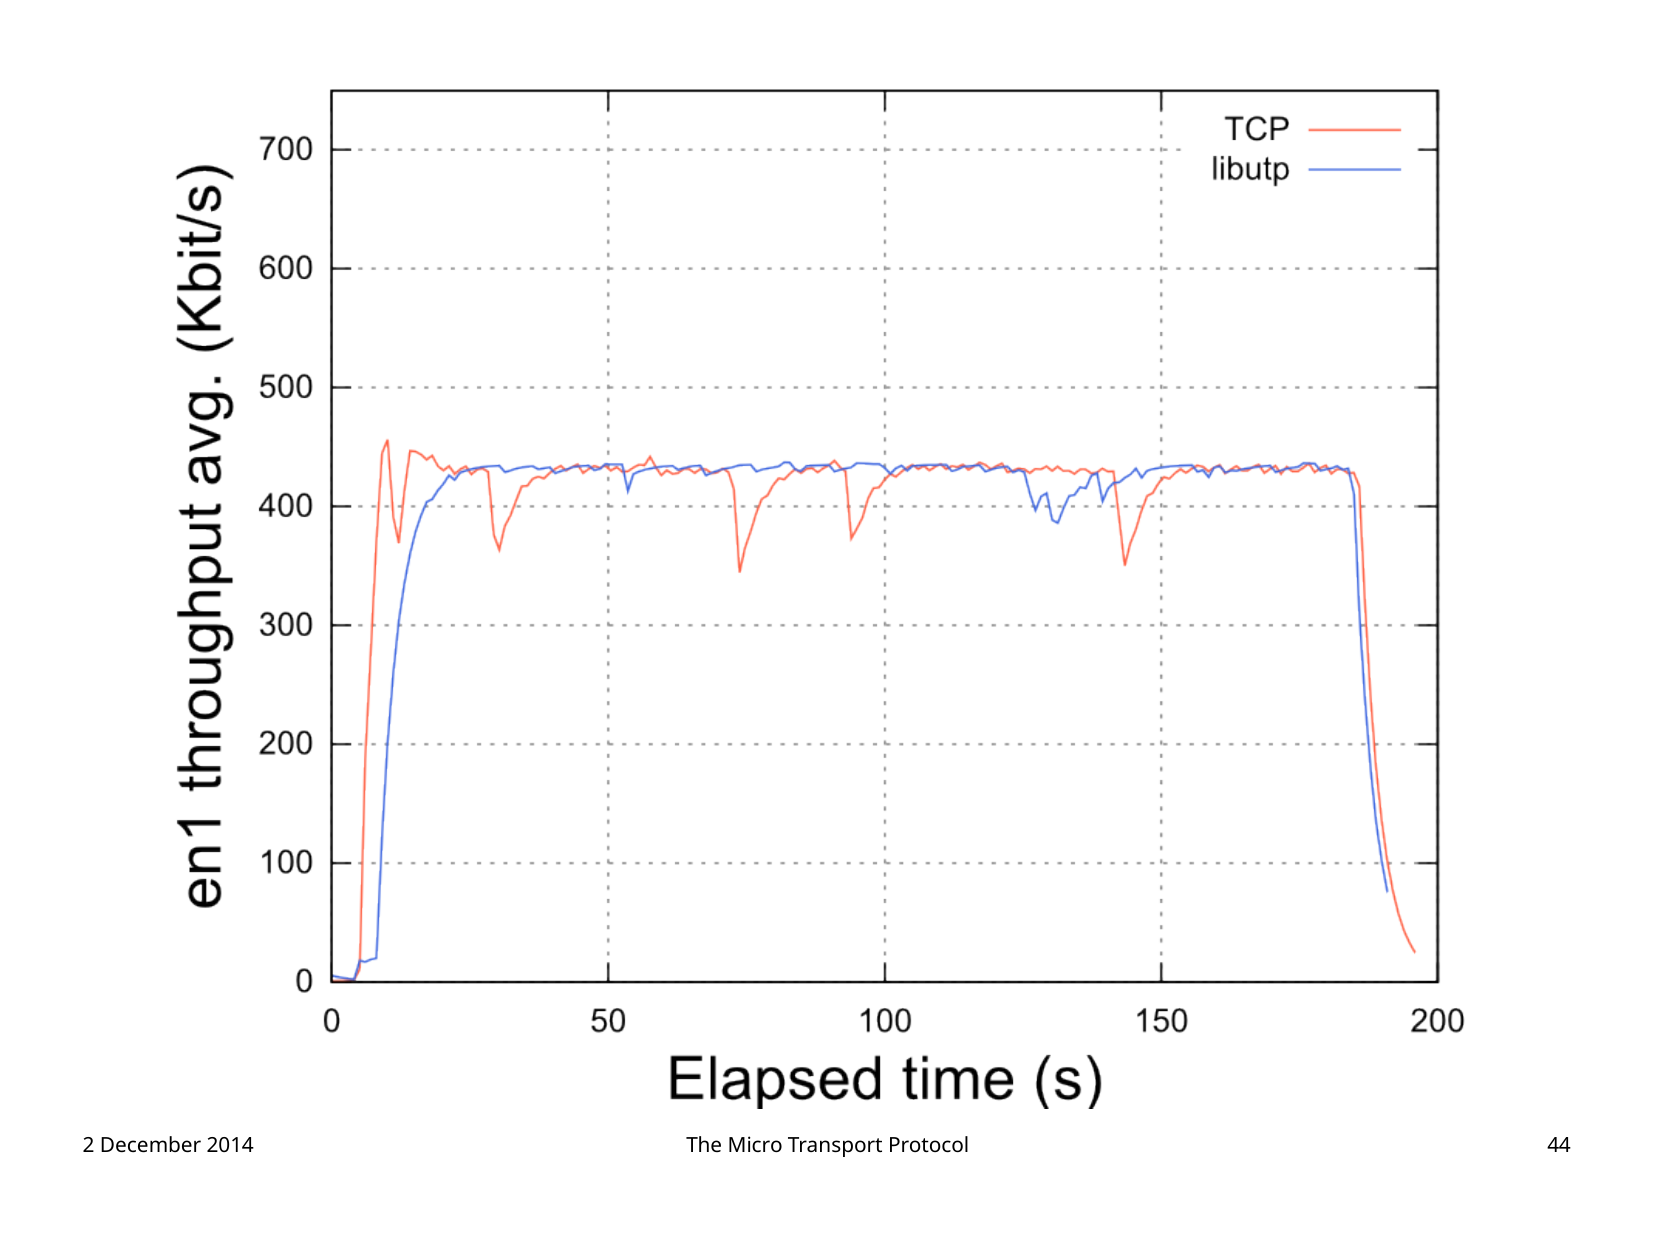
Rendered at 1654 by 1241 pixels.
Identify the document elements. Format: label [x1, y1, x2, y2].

picture [174, 54, 1493, 1110]
